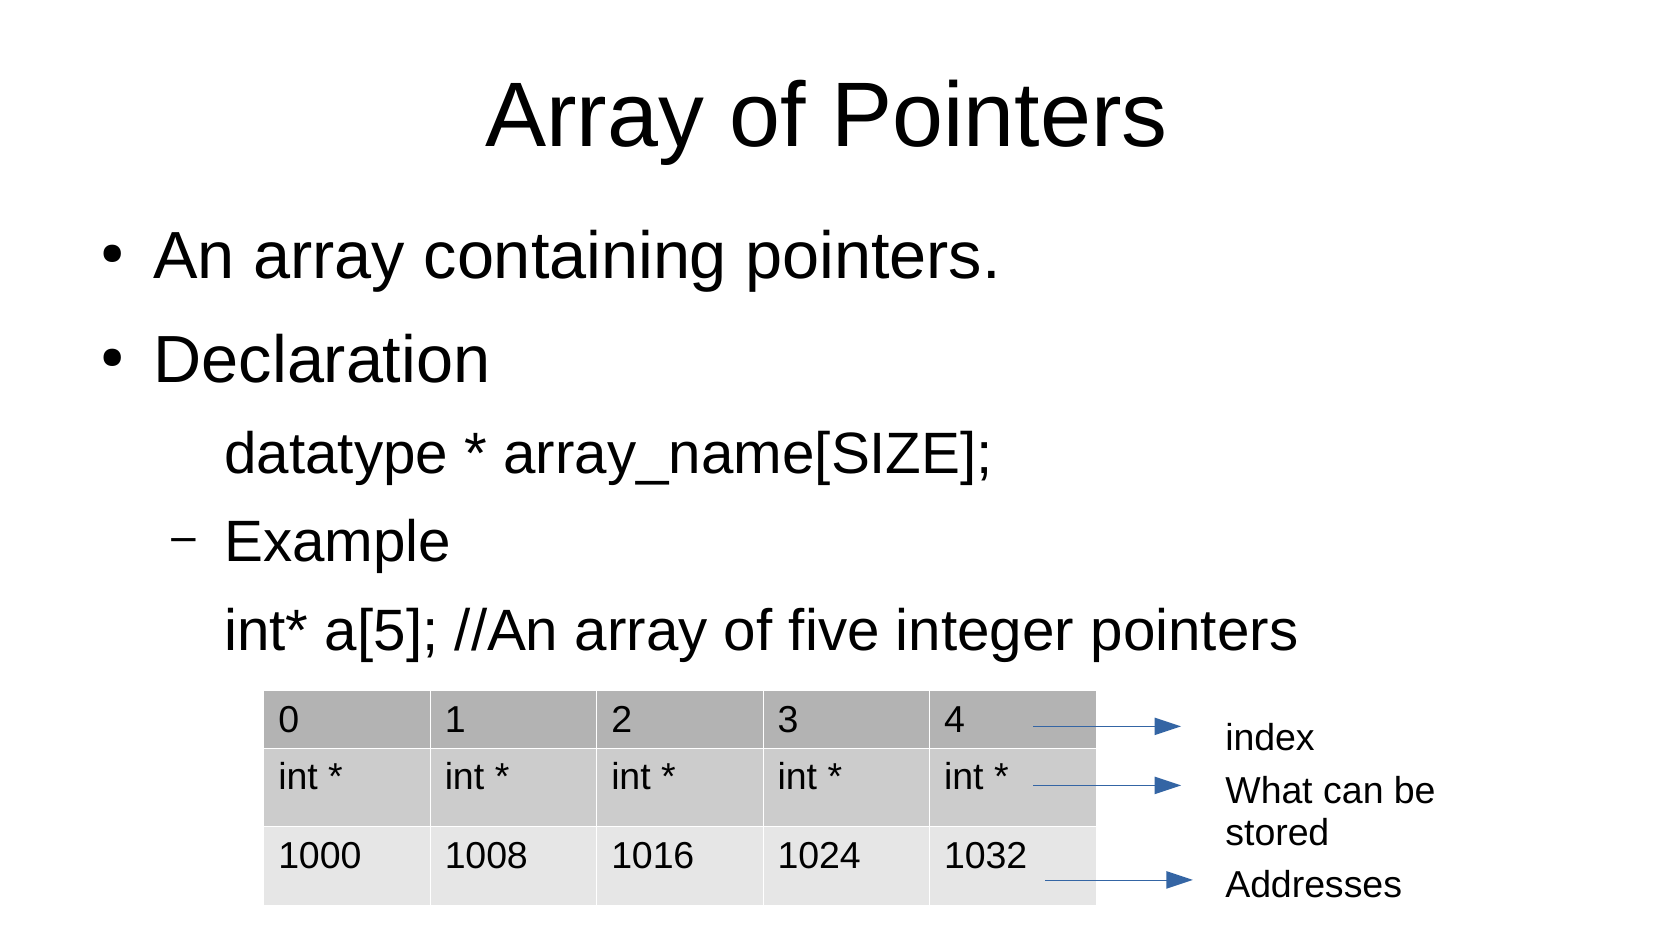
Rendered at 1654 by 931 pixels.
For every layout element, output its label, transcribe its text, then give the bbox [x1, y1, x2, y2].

table_cell int * [764, 749, 929, 826]
table_cell int * [597, 749, 763, 826]
text_box index [1210, 708, 1447, 761]
table_cell 1008 [431, 827, 596, 905]
table_cell int * [264, 749, 430, 826]
table_cell int * [431, 749, 596, 826]
table_header 2 [597, 691, 763, 748]
table_header 4 [930, 691, 1096, 748]
text_box Addresses [1210, 856, 1447, 914]
table_cell 1016 [597, 827, 763, 905]
table_header 0 [264, 691, 430, 748]
table_cell int * [930, 749, 1096, 826]
table_cell 1024 [764, 827, 929, 905]
title Array of Pointers [82, 37, 1571, 193]
table_cell 1000 [264, 827, 430, 905]
text_box What can be stored [1210, 761, 1536, 861]
table_cell 1032 [930, 827, 1096, 905]
table_header 1 [431, 691, 596, 748]
list An array containing pointers. Declaration datatype * array_name[SIZE]; Example int* a[5]; //An array of five integer pointers [82, 217, 1571, 758]
table_header 3 [764, 691, 929, 748]
